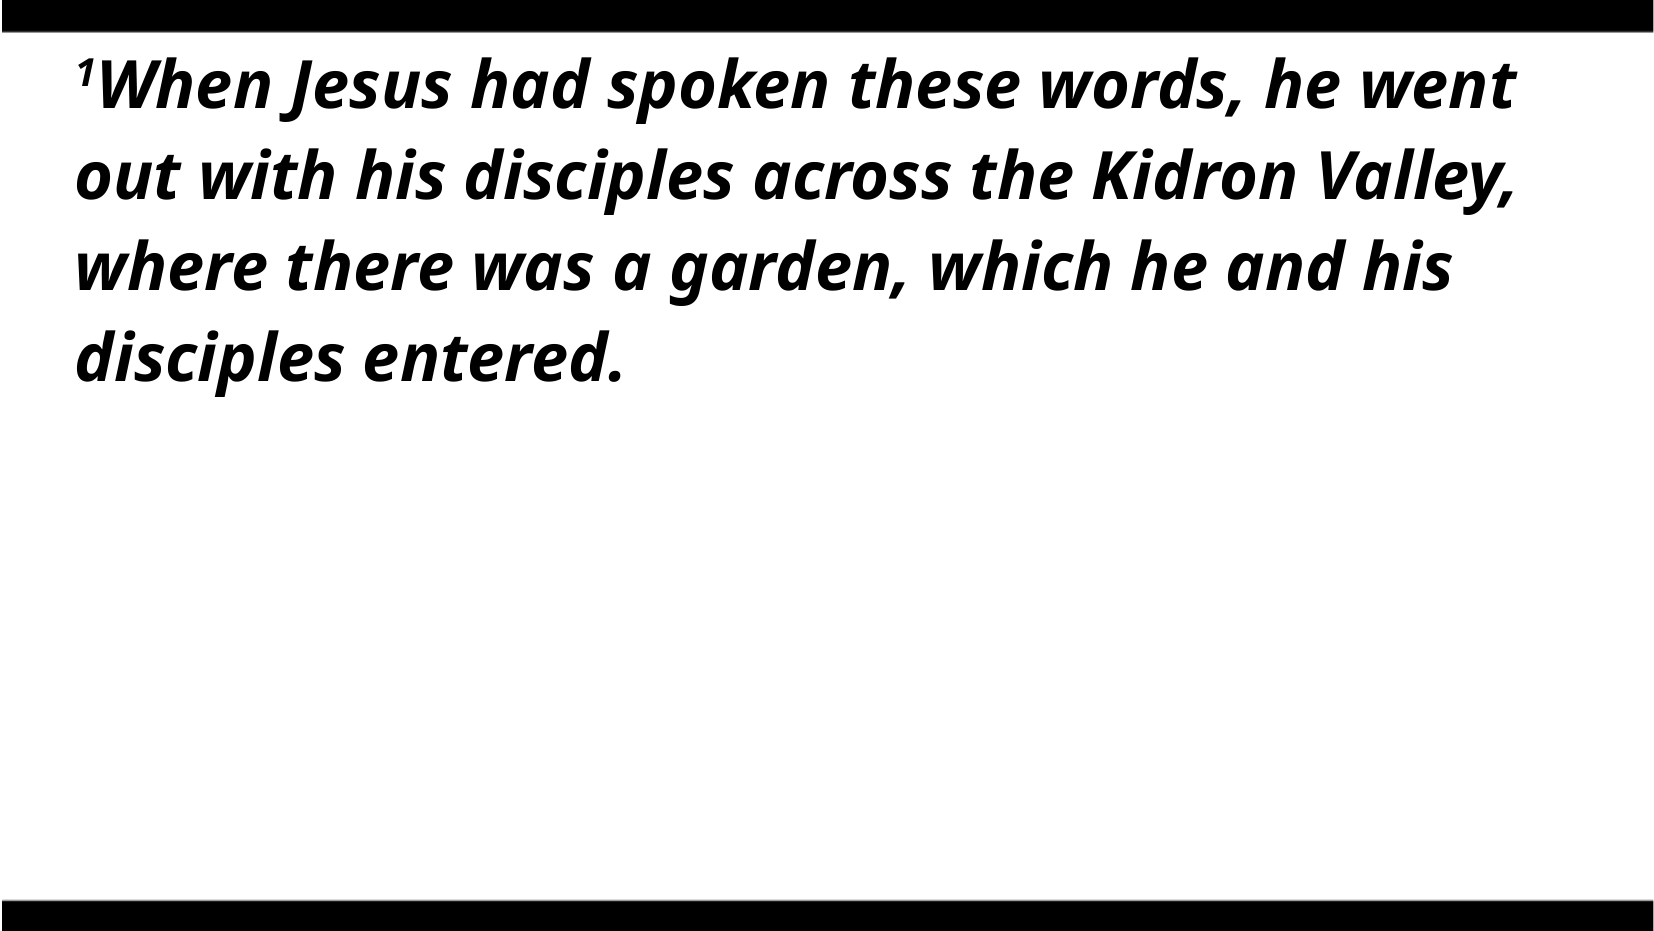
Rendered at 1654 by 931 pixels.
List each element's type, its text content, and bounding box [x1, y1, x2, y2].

picture [2, 0, 1654, 931]
text_box 1When Jesus had spoken these words, he went out with his disciples across the Kidron Valley, where there was a garden, which he and his disciples entered. [60, 30, 1561, 400]
